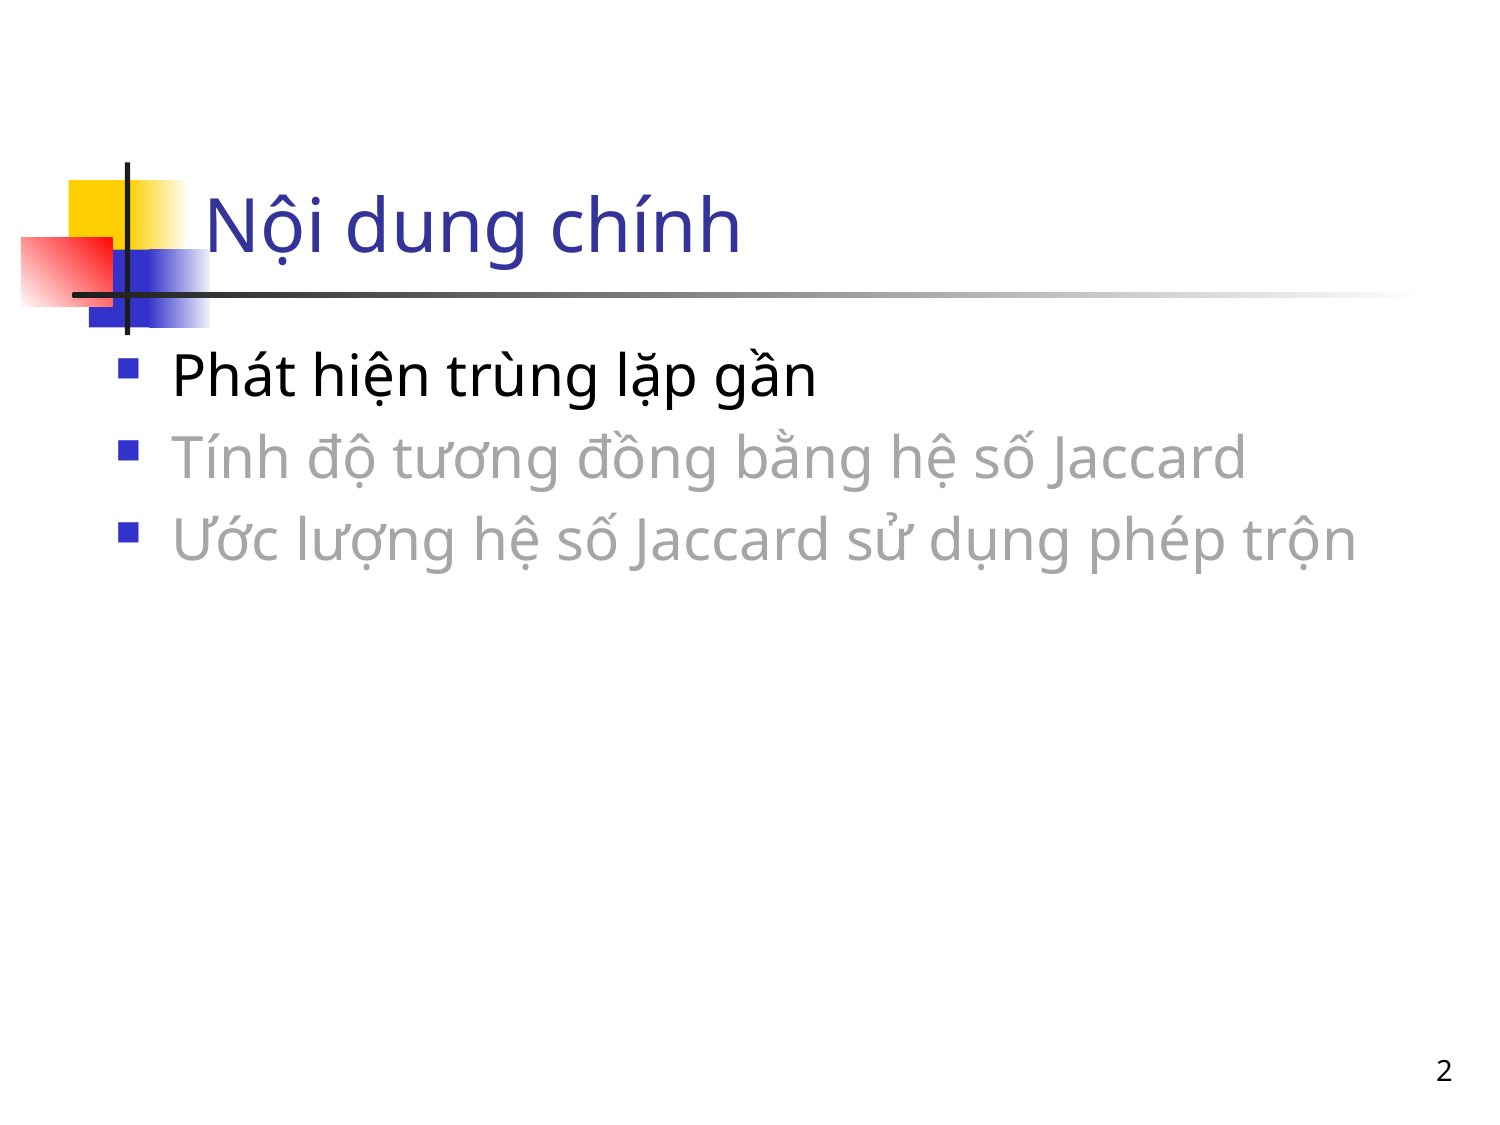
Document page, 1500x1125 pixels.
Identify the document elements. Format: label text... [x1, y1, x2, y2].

title Nội dung chính [188, 35, 1468, 275]
slide_number <number> [1155, 1024, 1468, 1100]
list Phát hiện trùng lặp gần Tính độ tương đồng bằng hệ số Jaccard Ước lượng hệ số Jaccard sử dụng phép trộn [100, 331, 1469, 1006]
